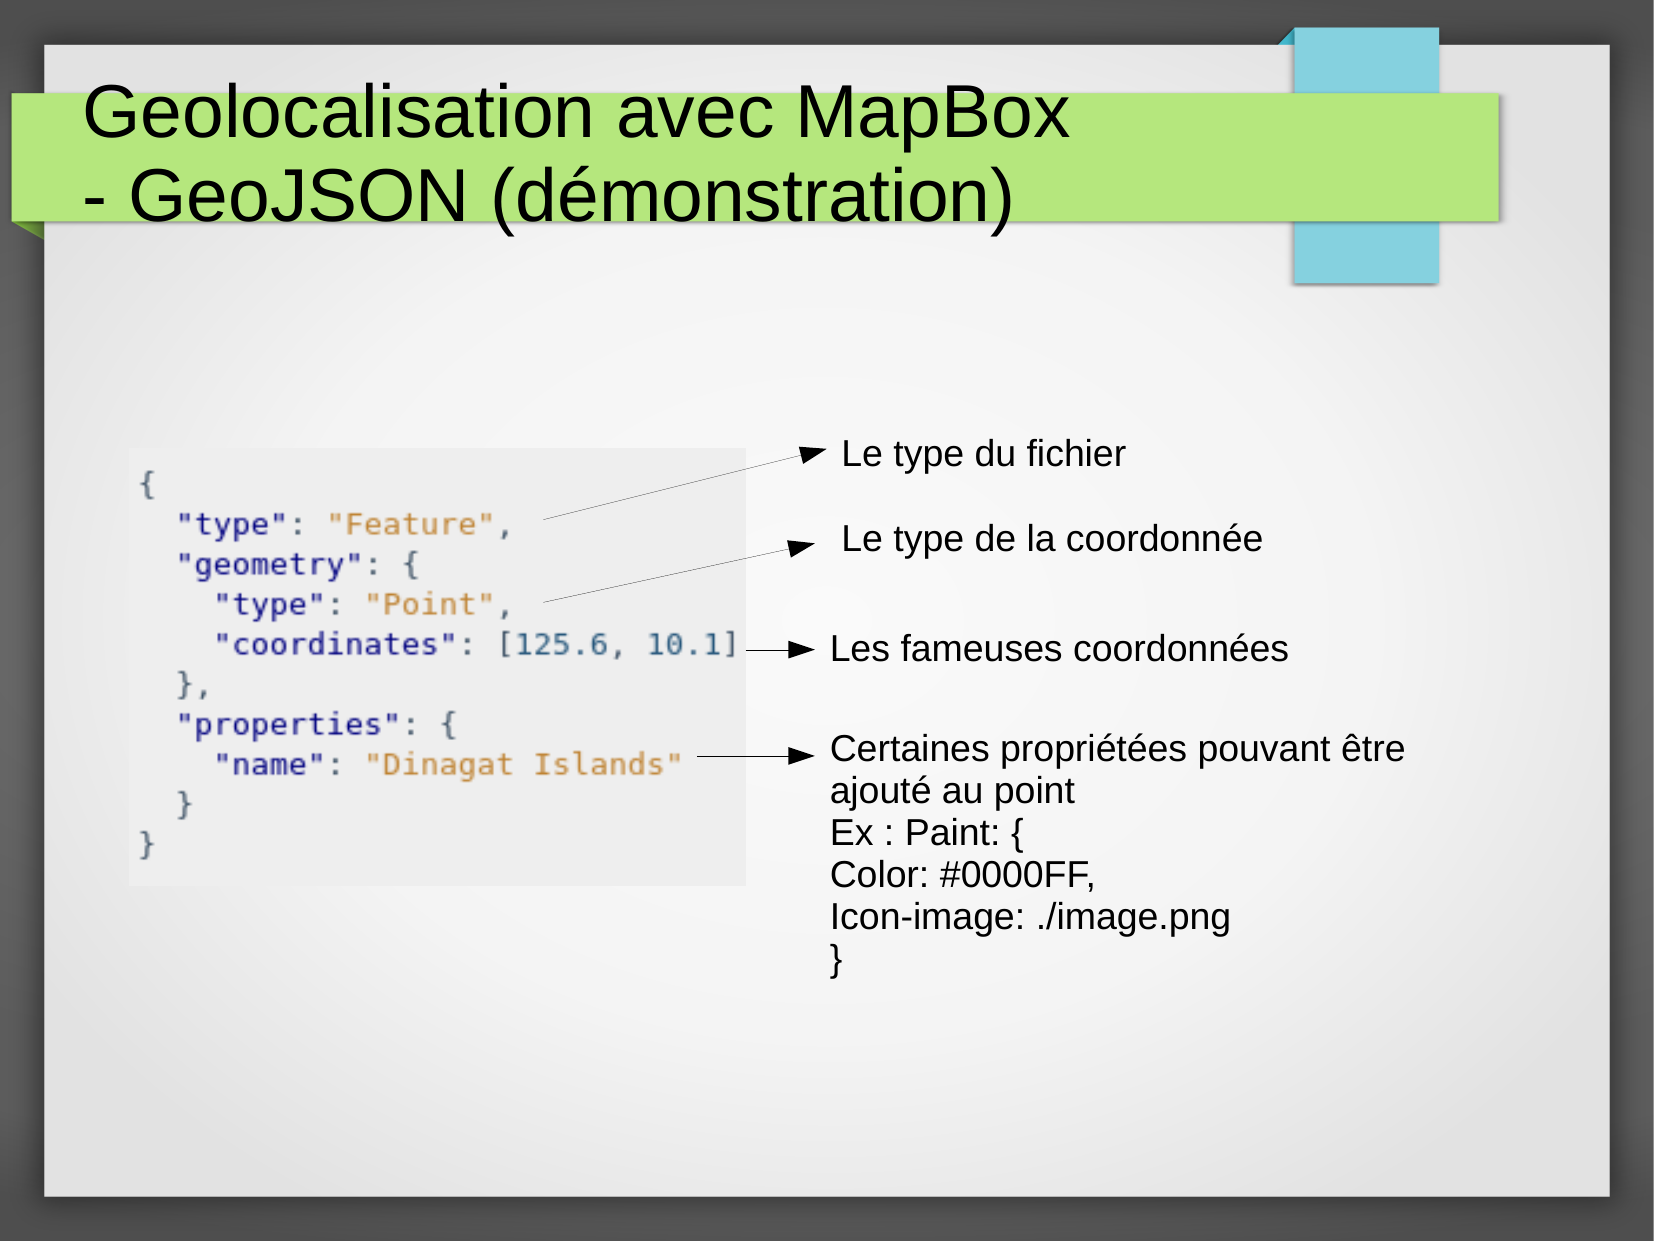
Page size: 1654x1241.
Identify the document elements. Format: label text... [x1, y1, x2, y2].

text_box Le type du fichier [826, 425, 1182, 510]
text_box Le type de la coordonnée [826, 510, 1300, 596]
title Geolocalisation avec MapBox - GeoJSON (démonstration) [82, 83, 1264, 224]
text_box Les fameuses coordonnées [814, 619, 1323, 679]
picture [0, 0, 1654, 1241]
text_box Certaines propriétées pouvant être ajouté au point Ex : Paint: { Color: #0000FF, Icon-image: ./image.png } [814, 720, 1453, 947]
